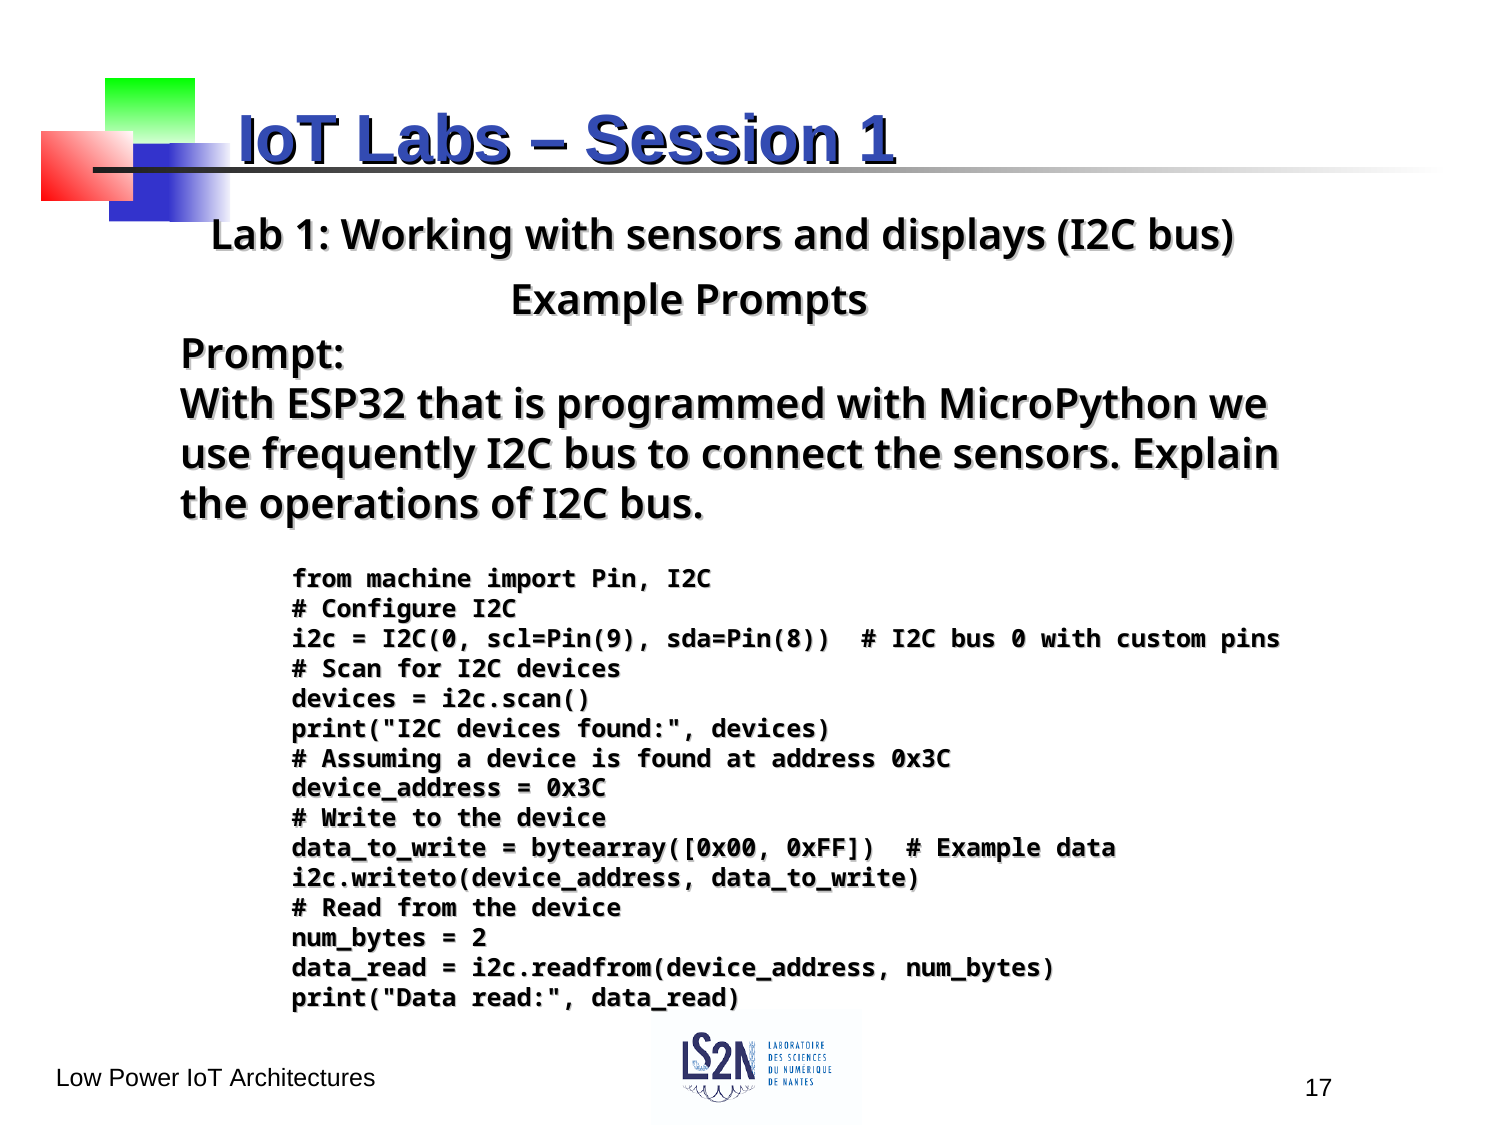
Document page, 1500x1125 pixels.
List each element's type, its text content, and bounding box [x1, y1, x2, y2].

text_box Lab 1: Working with sensors and displays (I2C bus) [195, 200, 1374, 315]
text_box from machine import Pin, I2C # Configure I2C i2c = I2C(0, scl=Pin(9), sda=Pin(8)) # I2C bus 0 with custom pins # Scan for I2C devices devices = i2c.scan() print("I2C devices found:", devices) # Assuming a device is found at address 0x3C device_address = 0x3C # Write to the device data_to_write = bytearray([0x00, 0xFF]) # Example data i2c.writeto(device_address, data_to_write) # Read from the device num_bytes = 2 data_read = i2c.readfrom(device_address, num_bytes) print("Data read:", data_read) [276, 554, 1456, 1020]
text_box Example Prompts [495, 265, 901, 319]
picture [651, 1020, 862, 1125]
text_box Prompt: With ESP32 that is programmed with MicroPython we use frequently I2C bus to connect the sensors. Explain the operations of I2C bus. [165, 319, 1306, 535]
title IoT Labs – Session 1 [87, 86, 976, 183]
